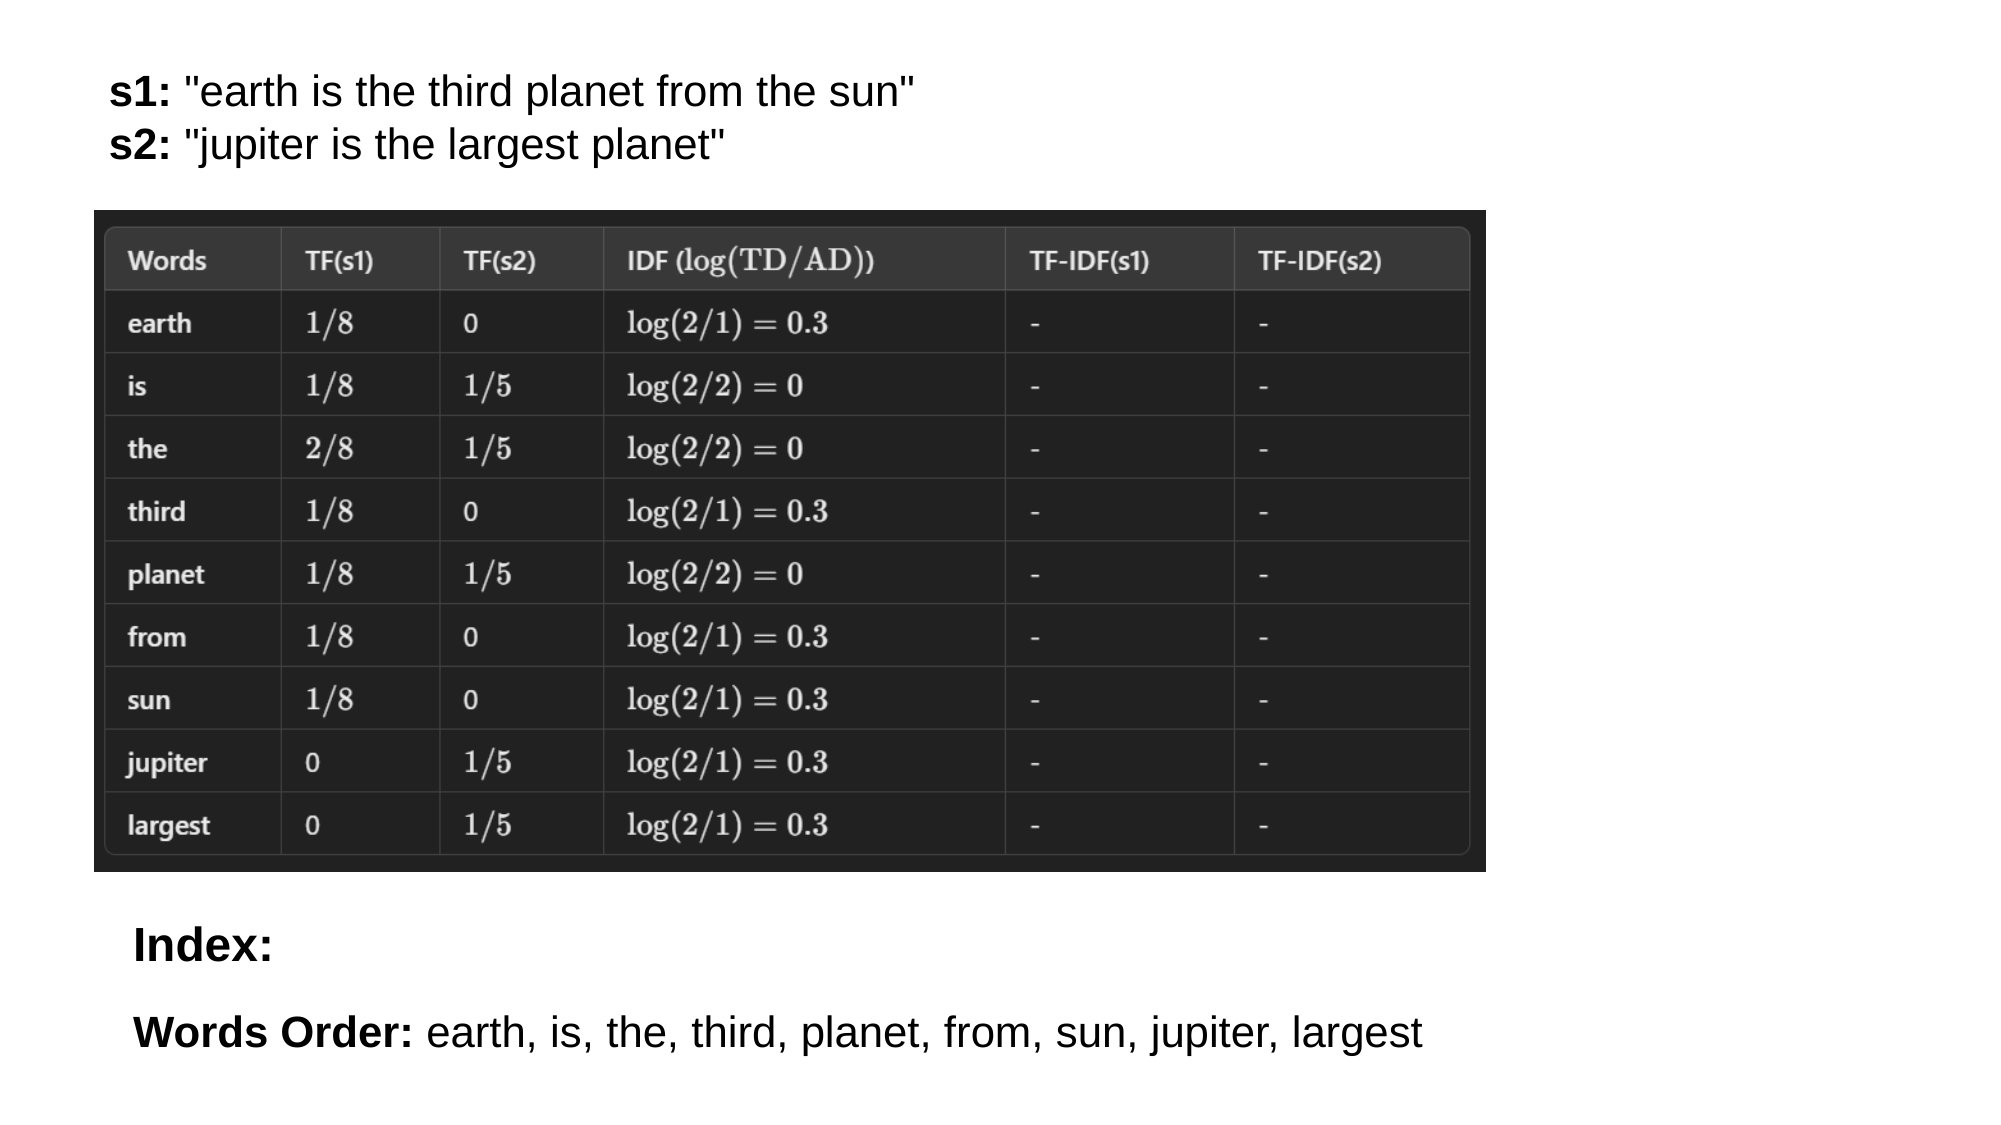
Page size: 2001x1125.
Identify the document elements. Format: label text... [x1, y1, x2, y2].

text_box Index: Words Order: earth, is, the, third, planet, from, sun, jupiter, largest [118, 889, 2000, 1074]
picture [94, 278, 1486, 872]
text_box s1: "earth is the third planet from the sun" s2: "jupiter is the largest planet" [94, 47, 1906, 278]
